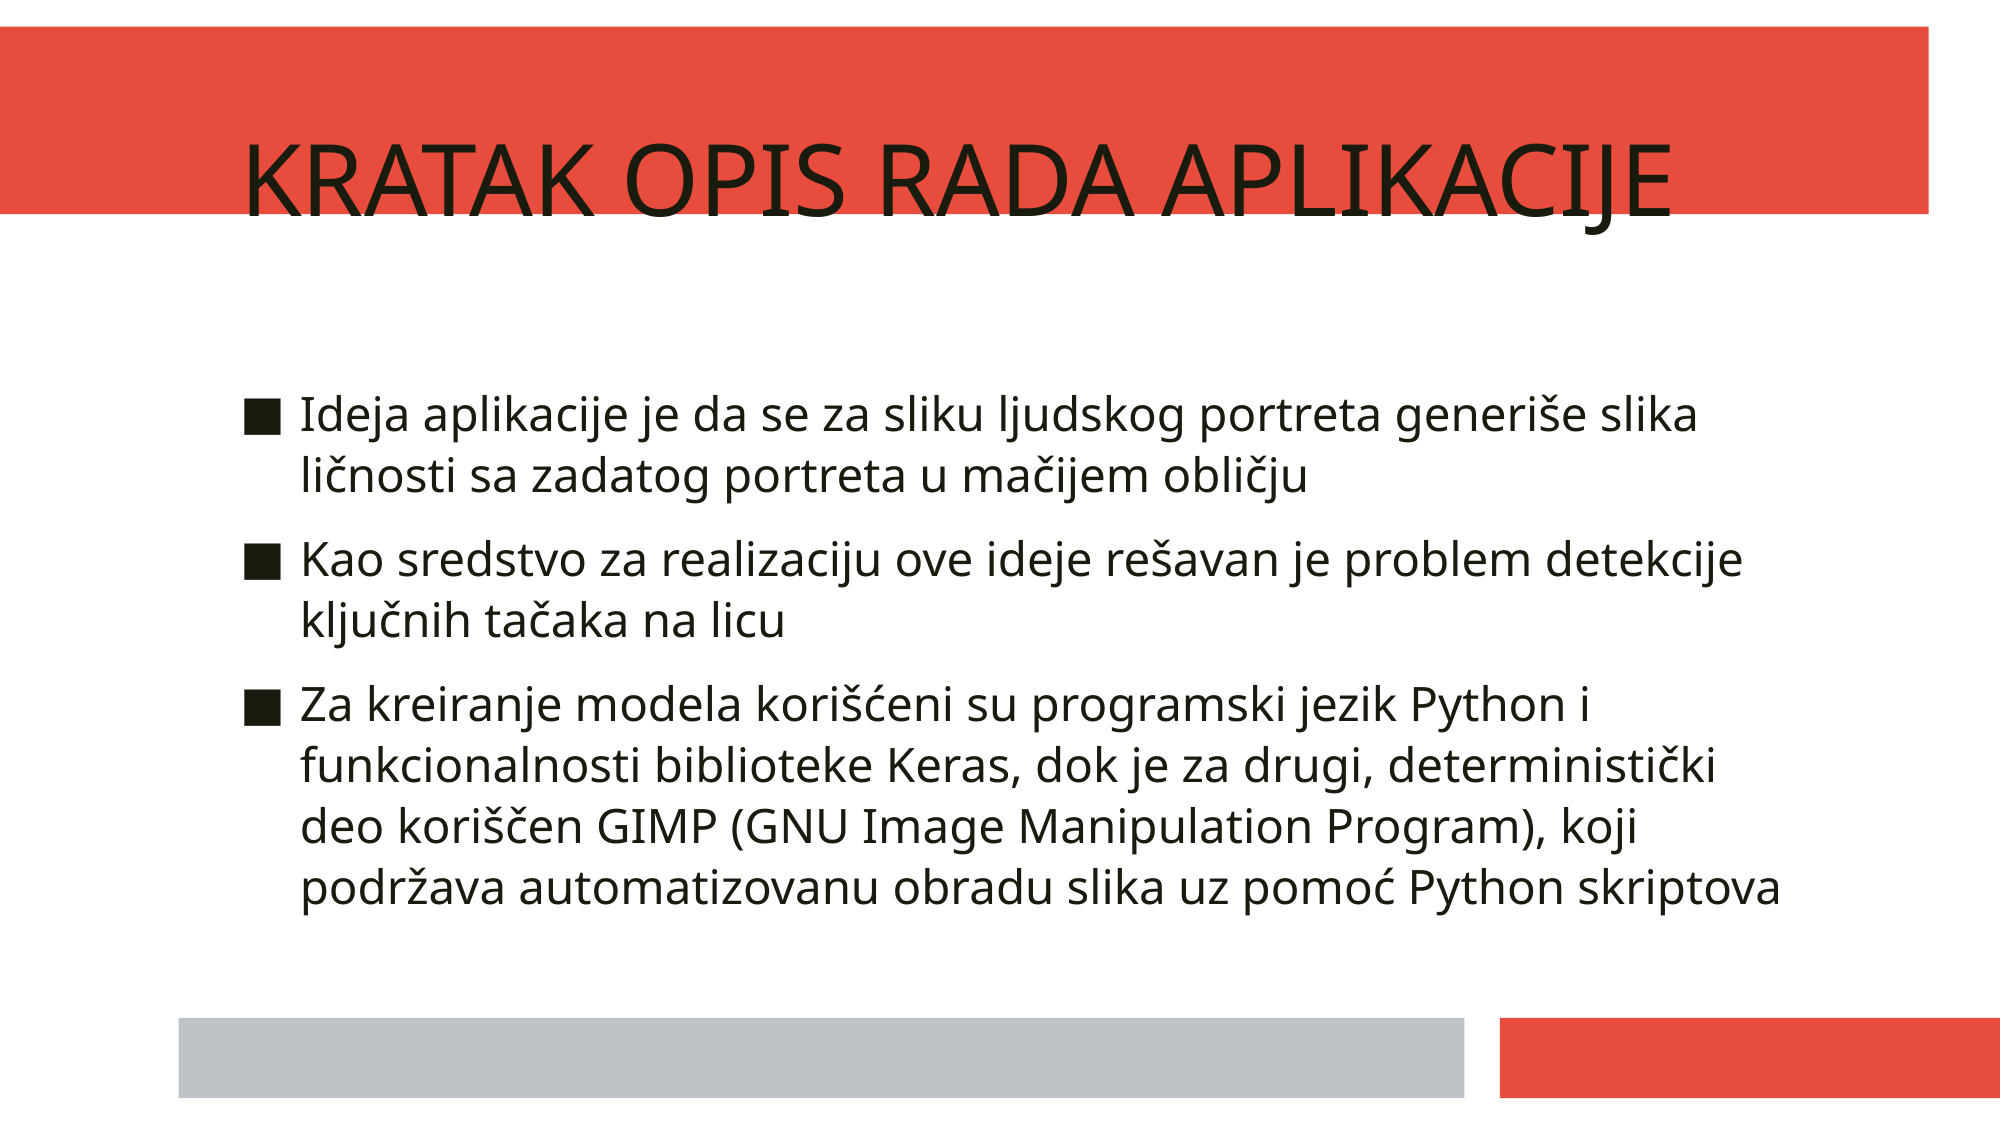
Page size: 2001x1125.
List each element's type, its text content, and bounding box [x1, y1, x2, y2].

list Ideja aplikacije je da se za sliku ljudskog portreta generiše slika ličnosti sa zadatog portreta u mačijem obličju Kao sredstvo za realizaciju ove ideje rešavan je problem detekcije ključnih tačaka na licu Za kreiranje modela korišćeni su programski jezik Python i funkcionalnosti biblioteke Keras, dok je za drugi, deterministički deo koriščen GIMP (GNU Image Manipulation Program), koji podržava automatizovanu obradu slika uz pomoć Python skriptova [225, 375, 1800, 963]
title KRATAK OPIS RADA APLIKACIJE [225, 112, 1800, 357]
